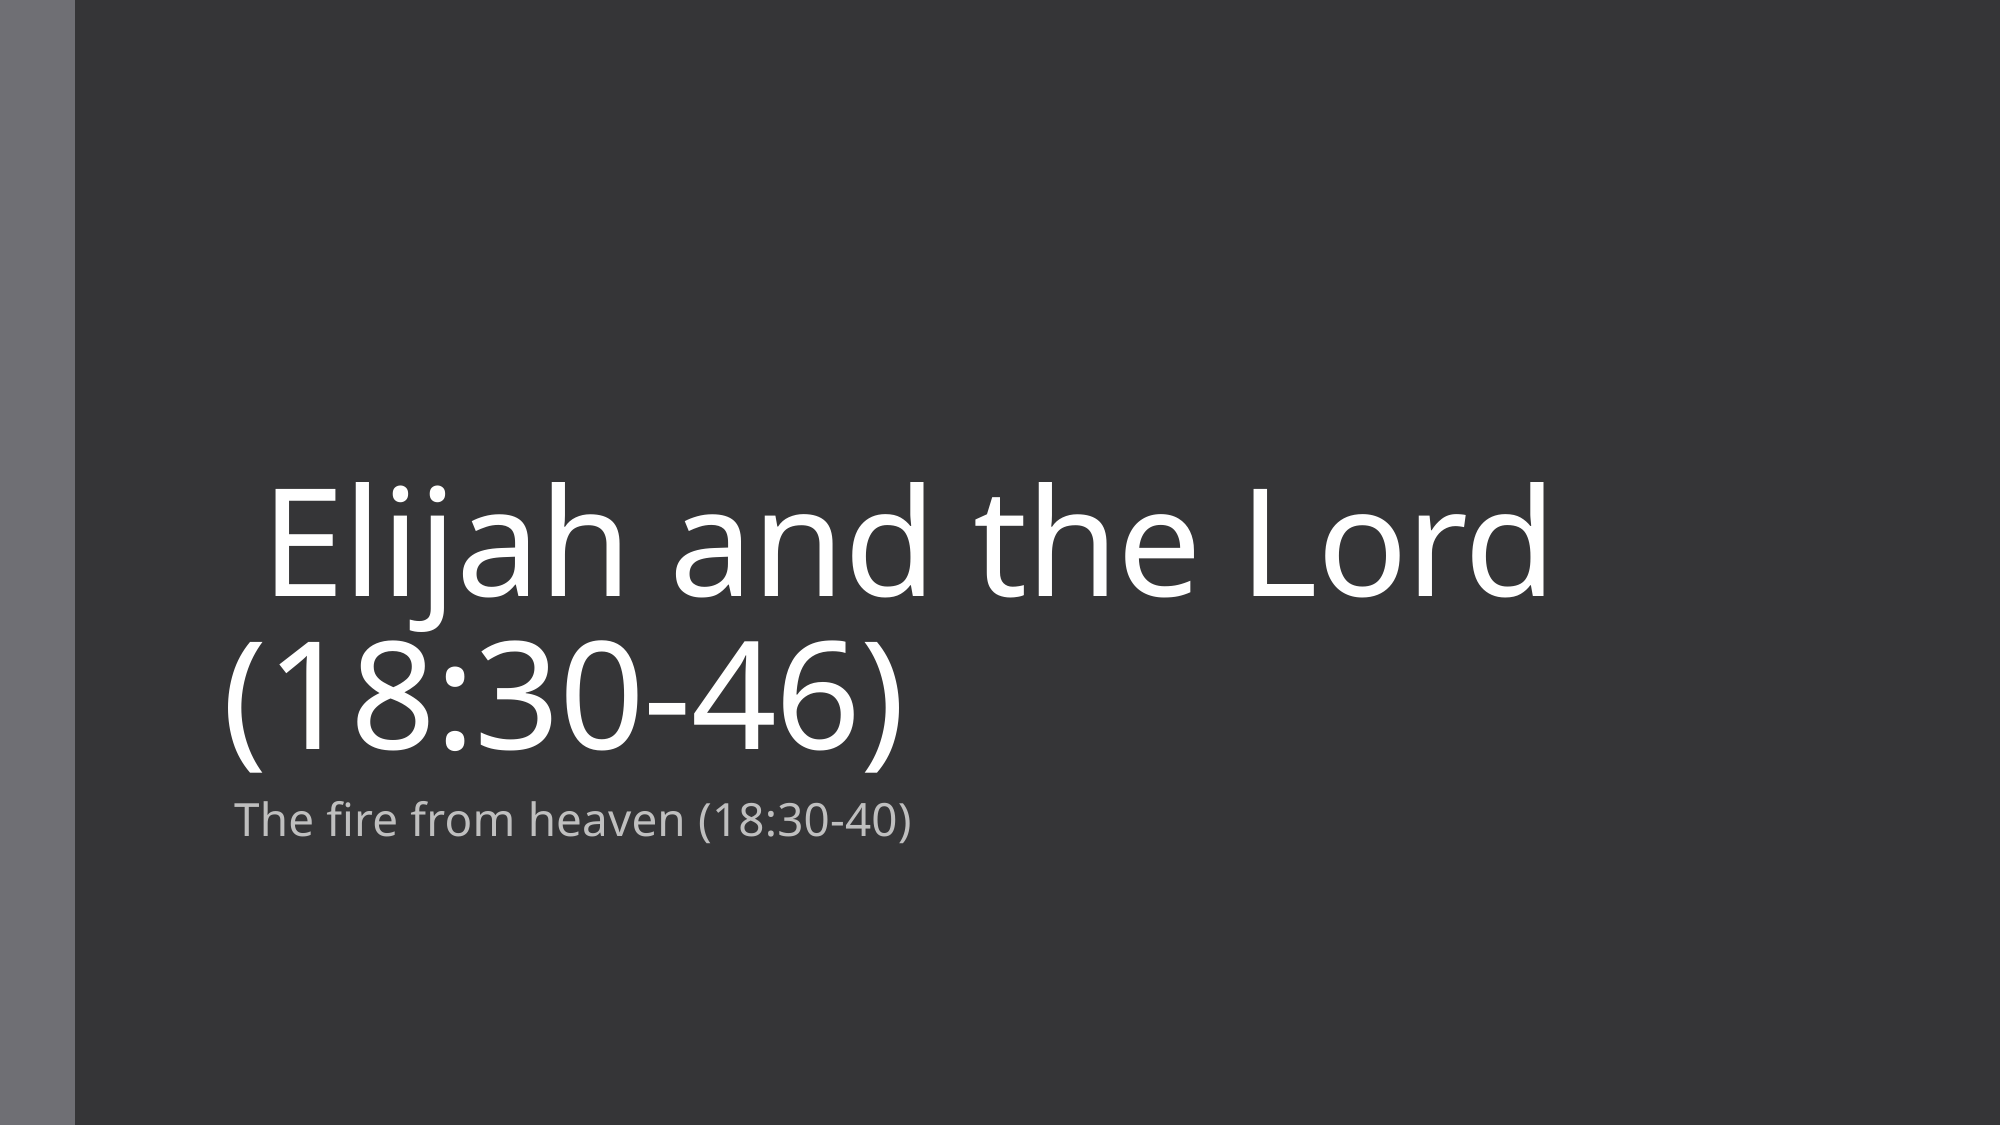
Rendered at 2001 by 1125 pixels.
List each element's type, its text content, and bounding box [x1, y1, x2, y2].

subtitle The fire from heaven (18:30-40) [206, 787, 1752, 1066]
title Elijah and the Lord (18:30-46) [206, 124, 1752, 787]
